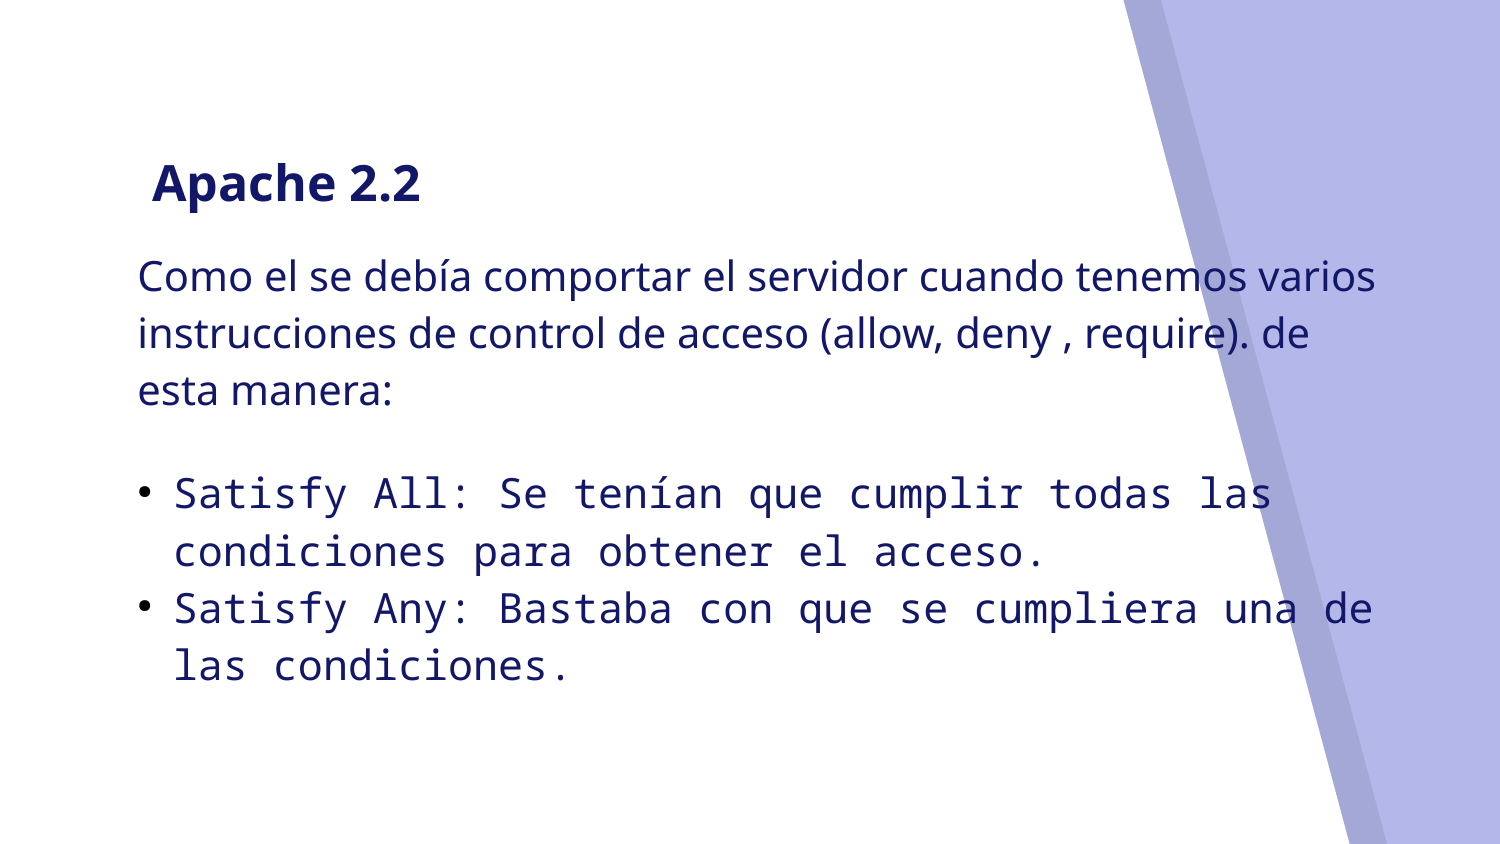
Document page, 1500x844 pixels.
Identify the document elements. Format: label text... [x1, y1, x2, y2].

title Apache 2.2 [137, 146, 1011, 227]
text_box Como el se debía comportar el servidor cuando tenemos varios instrucciones de control de acceso (allow, deny , require). de esta manera: Satisfy All: Se tenían que cumplir todas las condiciones para obtener el acceso. Satisfy Any: Bastaba con que se cumpliera una de las condiciones. [137, 246, 1394, 844]
